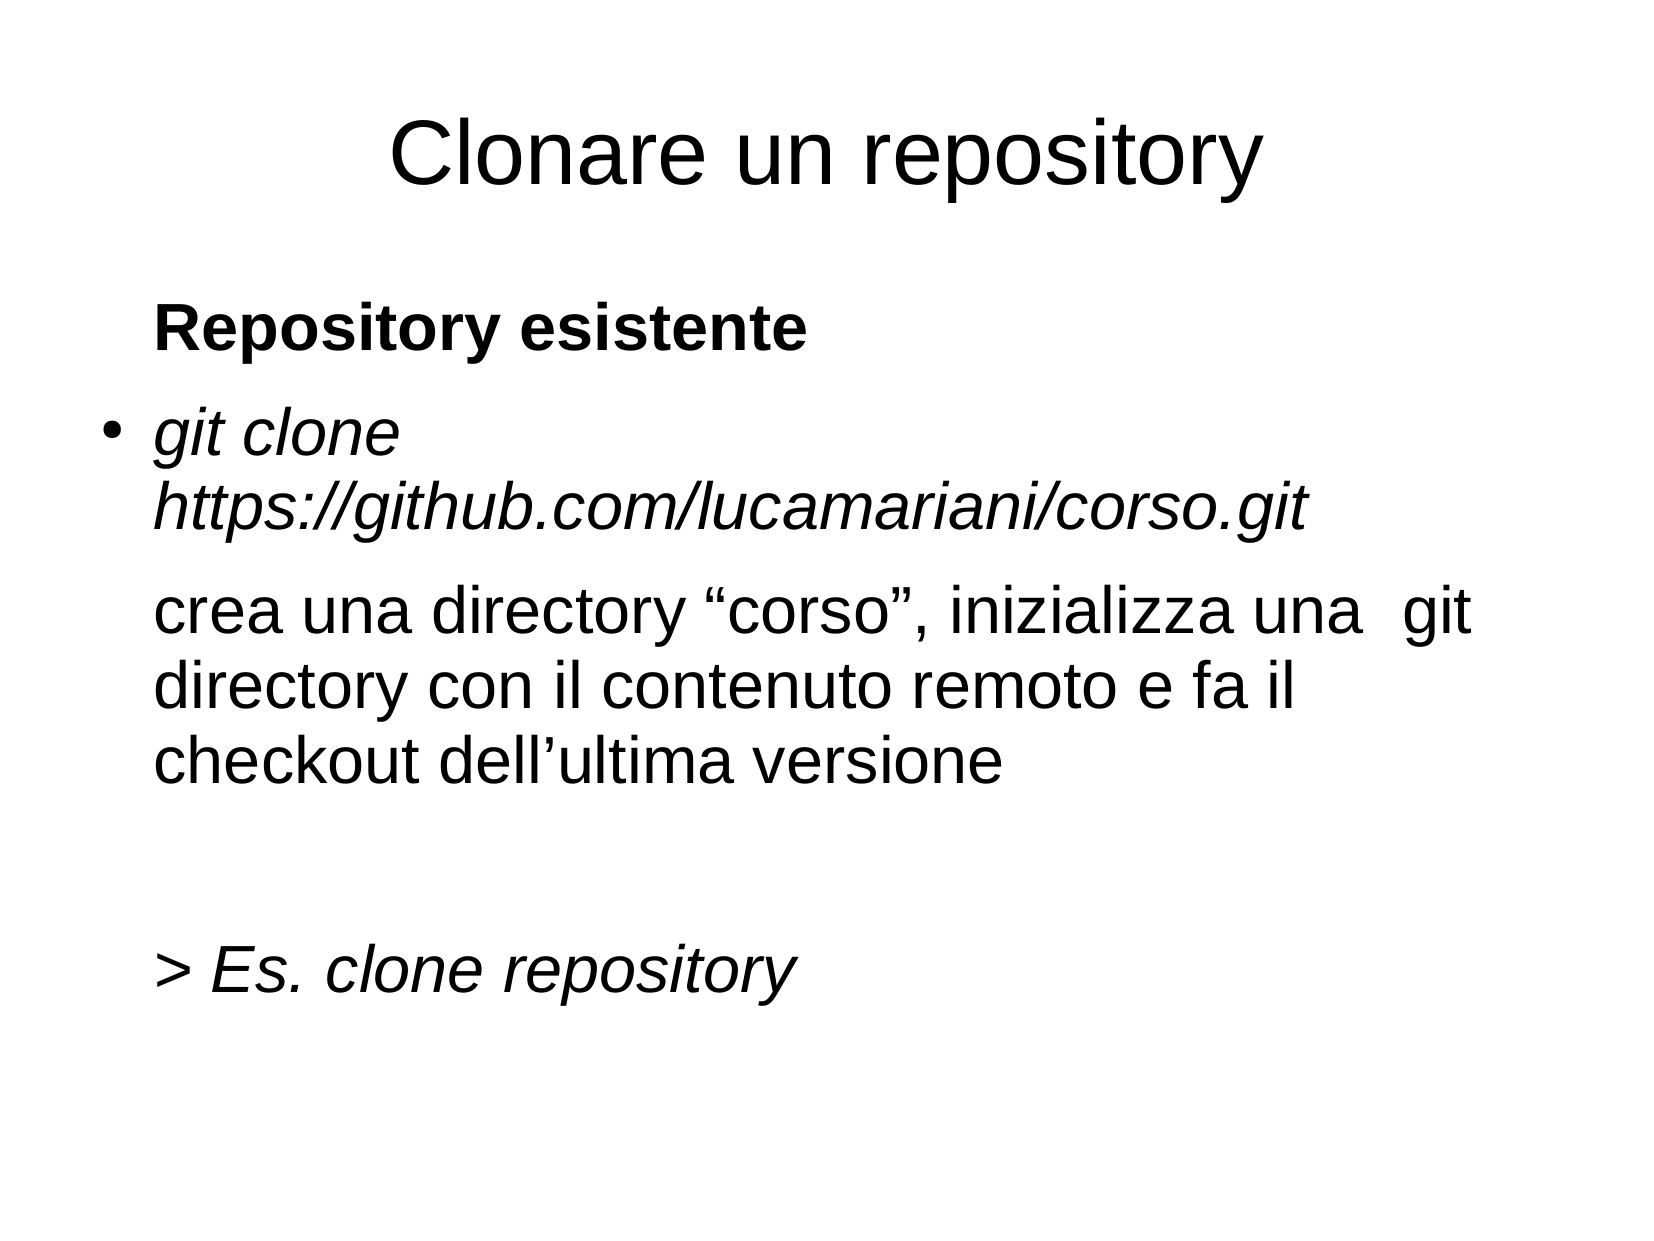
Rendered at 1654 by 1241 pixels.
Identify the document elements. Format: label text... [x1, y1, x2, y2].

title Clonare un repository [82, 49, 1571, 257]
list Repository esistente git clone https://github.com/lucamariani/corso.git crea una directory “corso”, inizializza una git directory con il contenuto remoto e fa il checkout dell’ultima versione > Es. clone repository [82, 290, 1571, 1010]
